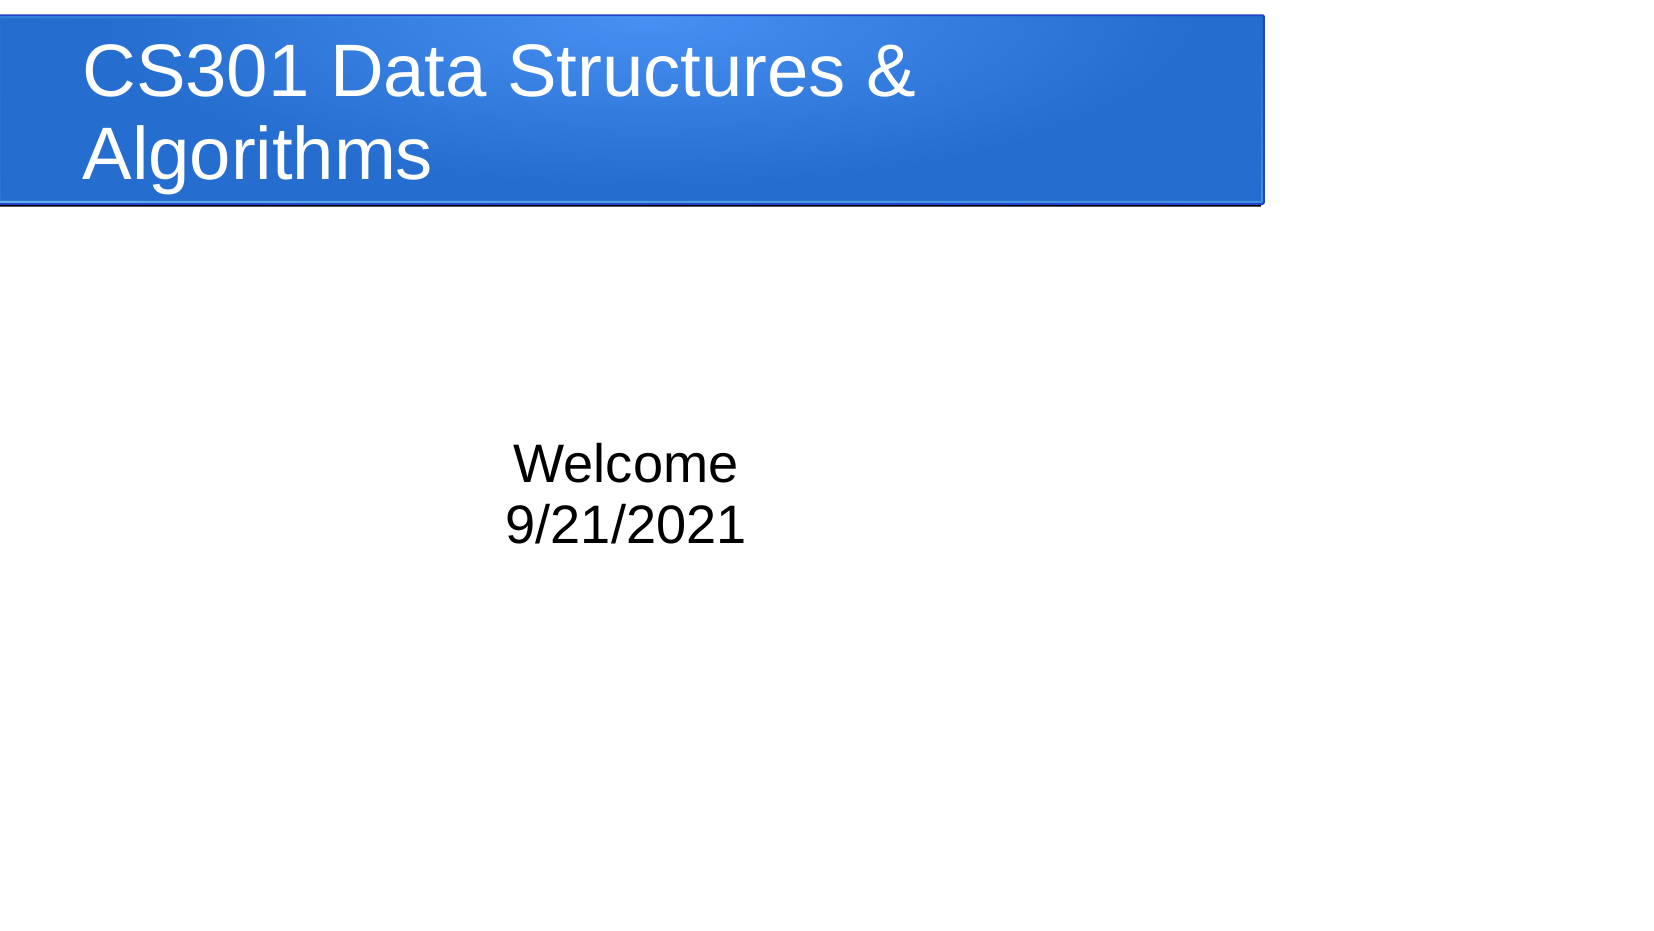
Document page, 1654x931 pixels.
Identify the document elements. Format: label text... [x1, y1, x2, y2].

subtitle Welcome 9/21/2021 [82, 224, 1171, 764]
title CS301 Data Structures & Algorithms [82, 29, 1235, 196]
